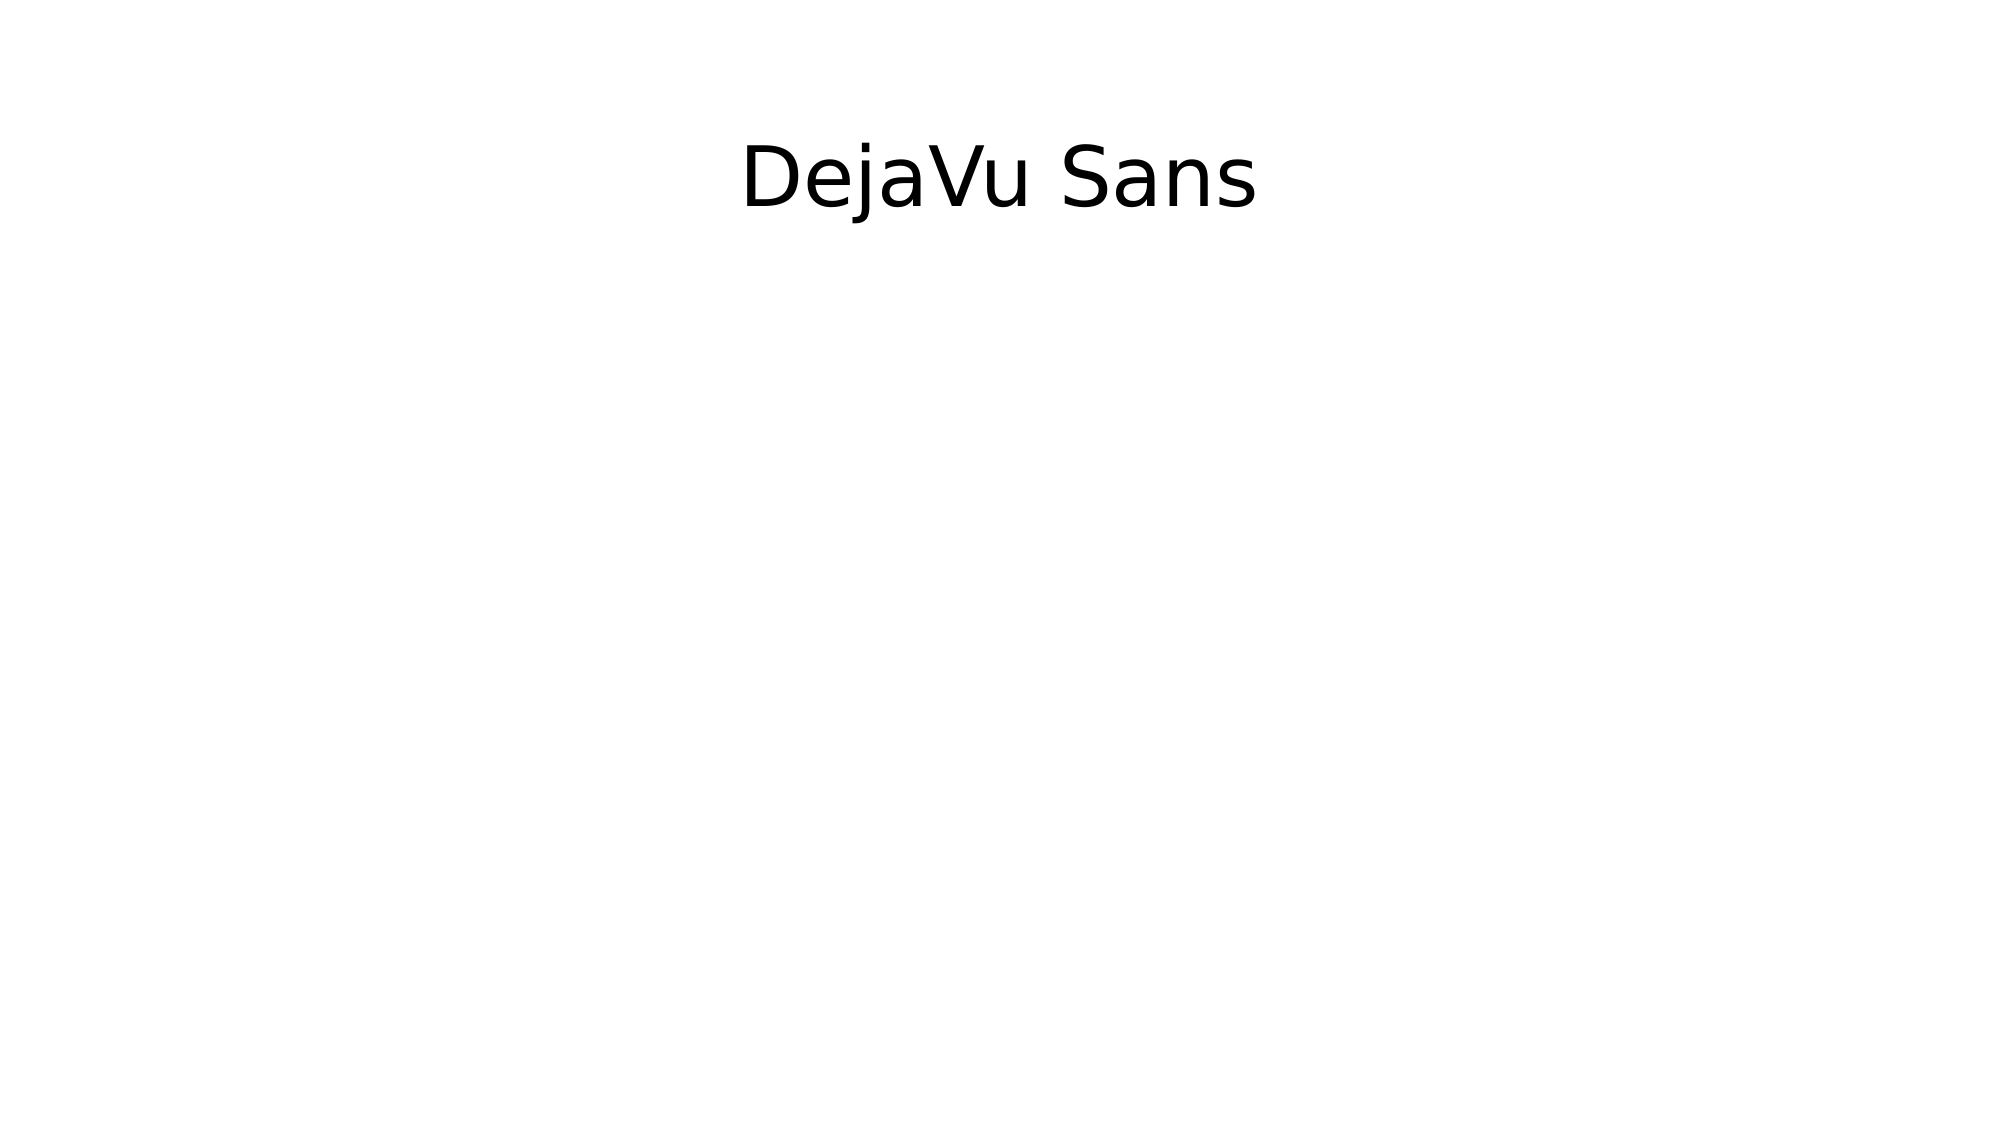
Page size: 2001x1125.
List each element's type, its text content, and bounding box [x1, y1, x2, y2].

title DejaVu Sans [249, 112, 1749, 231]
